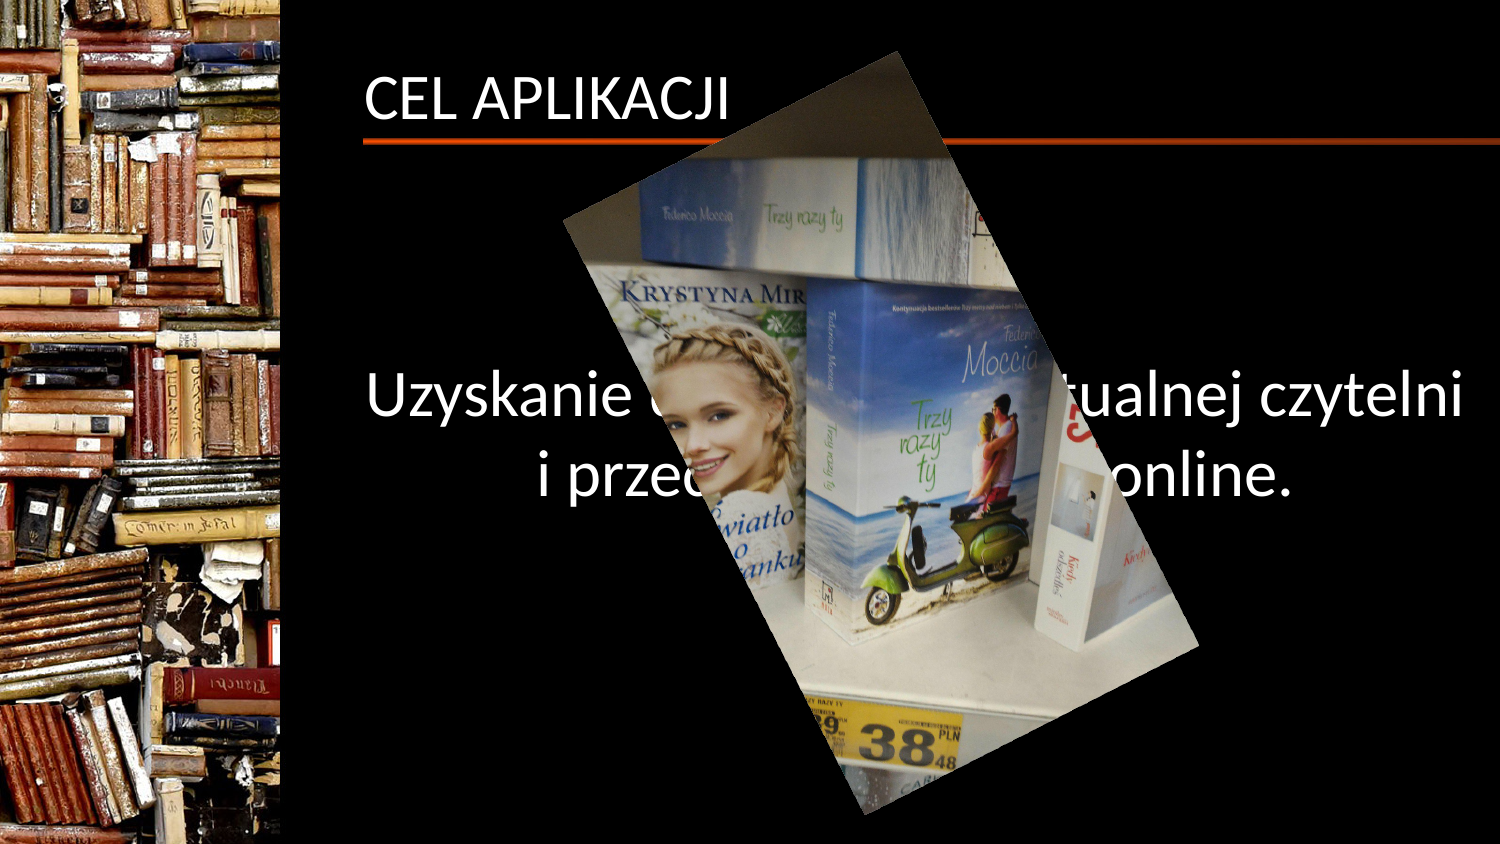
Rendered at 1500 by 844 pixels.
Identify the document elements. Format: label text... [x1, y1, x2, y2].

list Uzyskanie dostępu do wirtualnej czytelni i przeczytanie książki online. [342, 342, 829, 748]
picture [0, 0, 1500, 844]
list Uzyskanie dostępu do wirtualnej czytelni i przeczytanie książki online. [999, 342, 1489, 748]
title CEL APLIKACJI [349, 46, 1427, 141]
